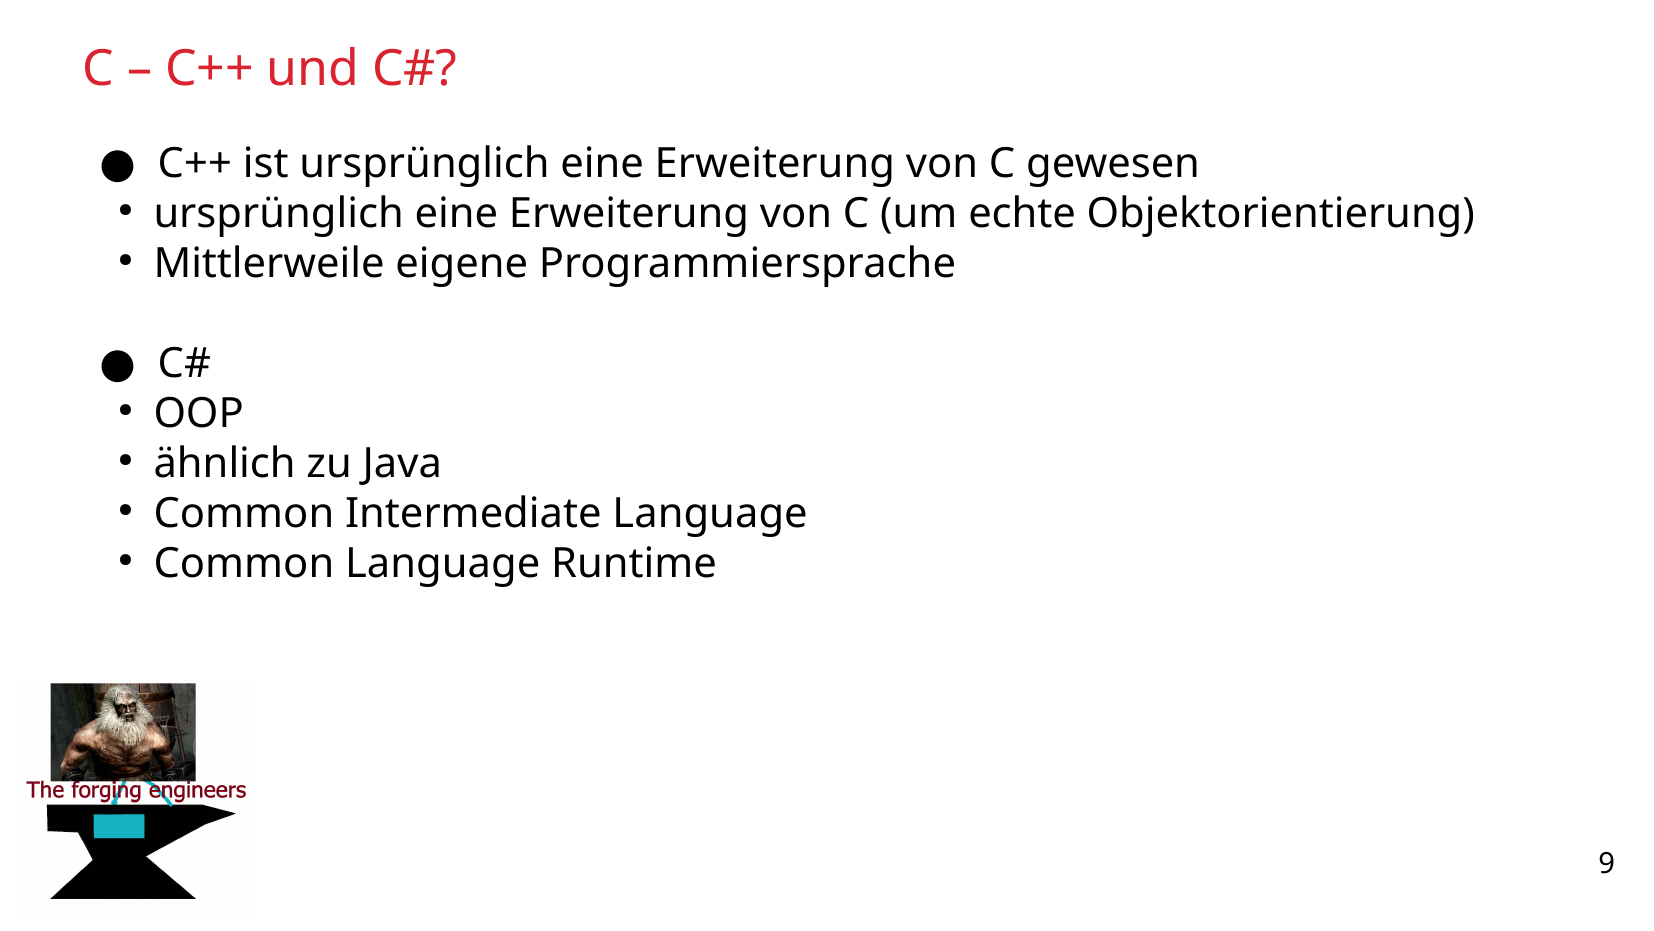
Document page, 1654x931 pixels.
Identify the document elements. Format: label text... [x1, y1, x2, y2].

subtitle C++ ist ursprünglich eine Erweiterung von C gewesen ursprünglich eine Erweiterung von C (um echte Objektorientierung) Mittlerweile eigene Programmiersprache C# OOP ähnlich zu Java Common Intermediate Language Common Language Runtime [82, 135, 1560, 674]
picture [17, 679, 254, 916]
title C – C++ und C#? [82, 37, 1571, 95]
